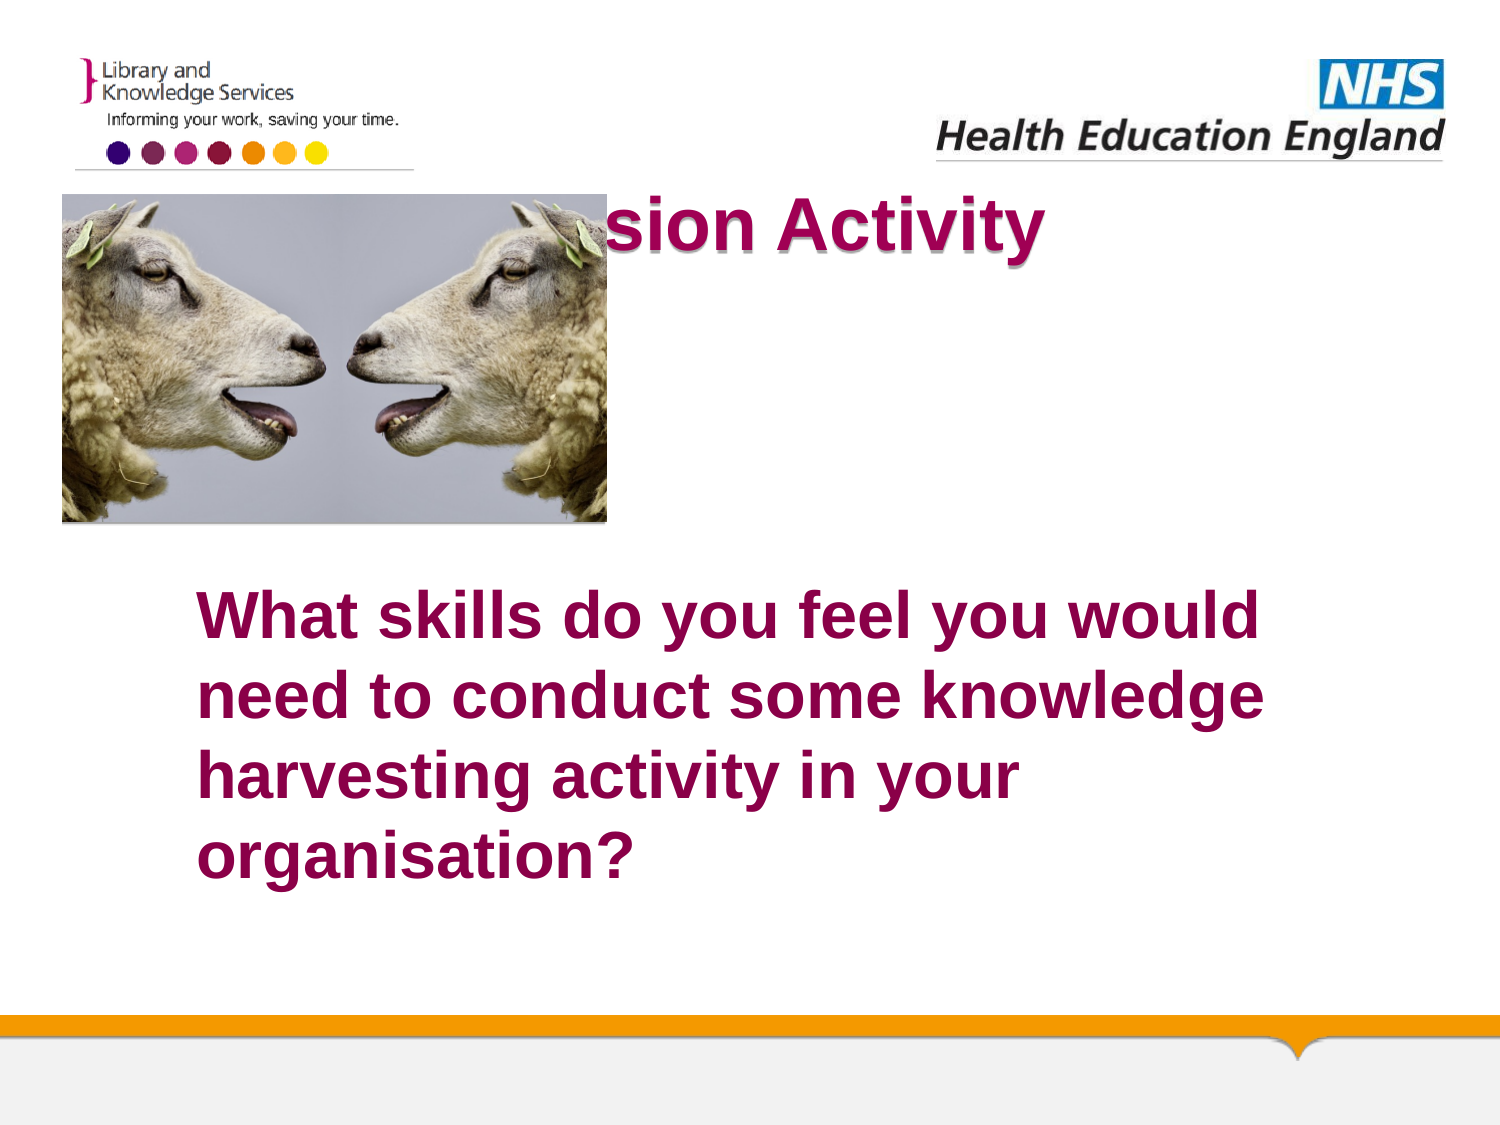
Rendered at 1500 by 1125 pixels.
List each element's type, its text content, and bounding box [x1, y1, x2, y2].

title Discussion Activity [657, 246, 1463, 358]
picture [62, 194, 607, 522]
text_box What skills do you feel you would need to conduct some knowledge harvesting activity in your organisation? [181, 564, 1431, 903]
picture [75, 54, 416, 169]
